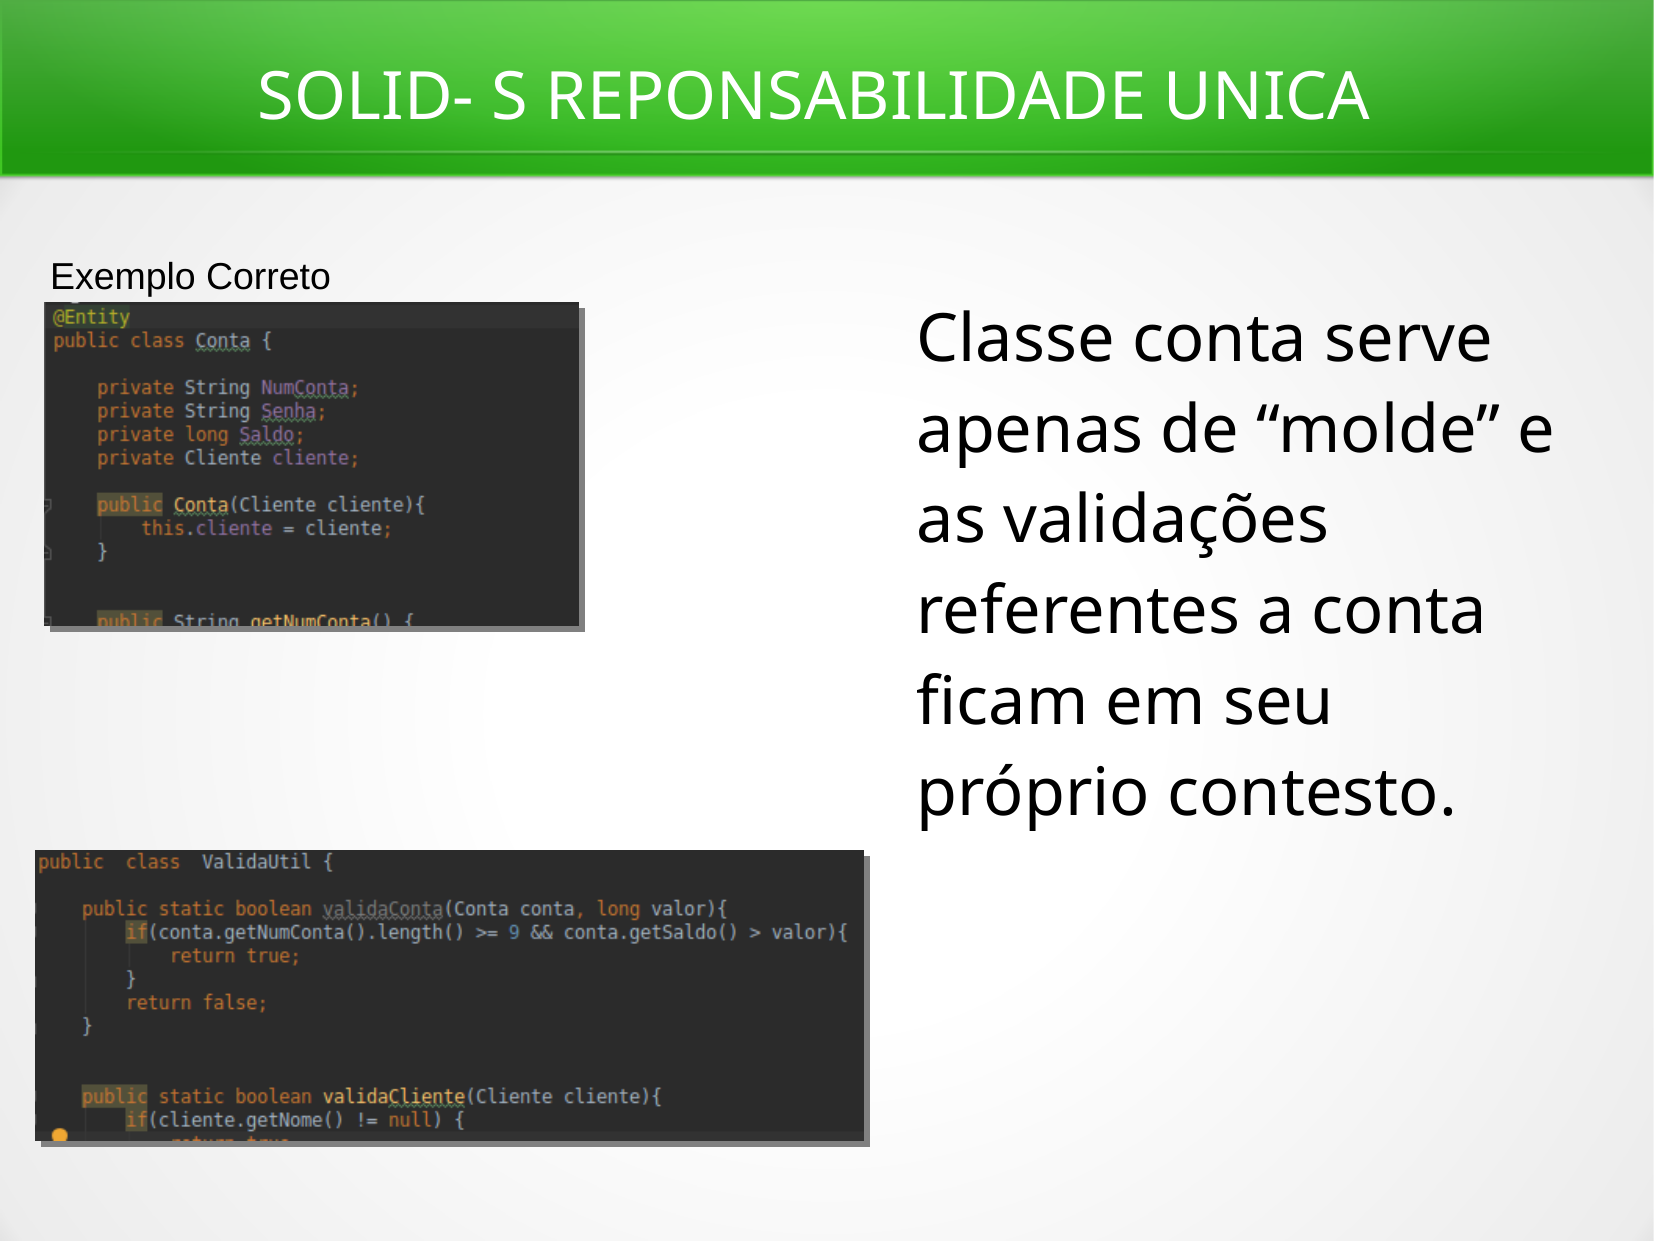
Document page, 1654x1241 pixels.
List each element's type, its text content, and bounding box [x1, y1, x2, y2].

title SOLID- S REPONSABILIDADE UNICA [70, 22, 1560, 165]
list Classe conta serve apenas de “molde” e as validações referentes a conta ficam em seu próprio contesto. [845, 290, 1572, 1111]
picture [0, 0, 1654, 1241]
text_box Exemplo Correto [35, 248, 346, 305]
